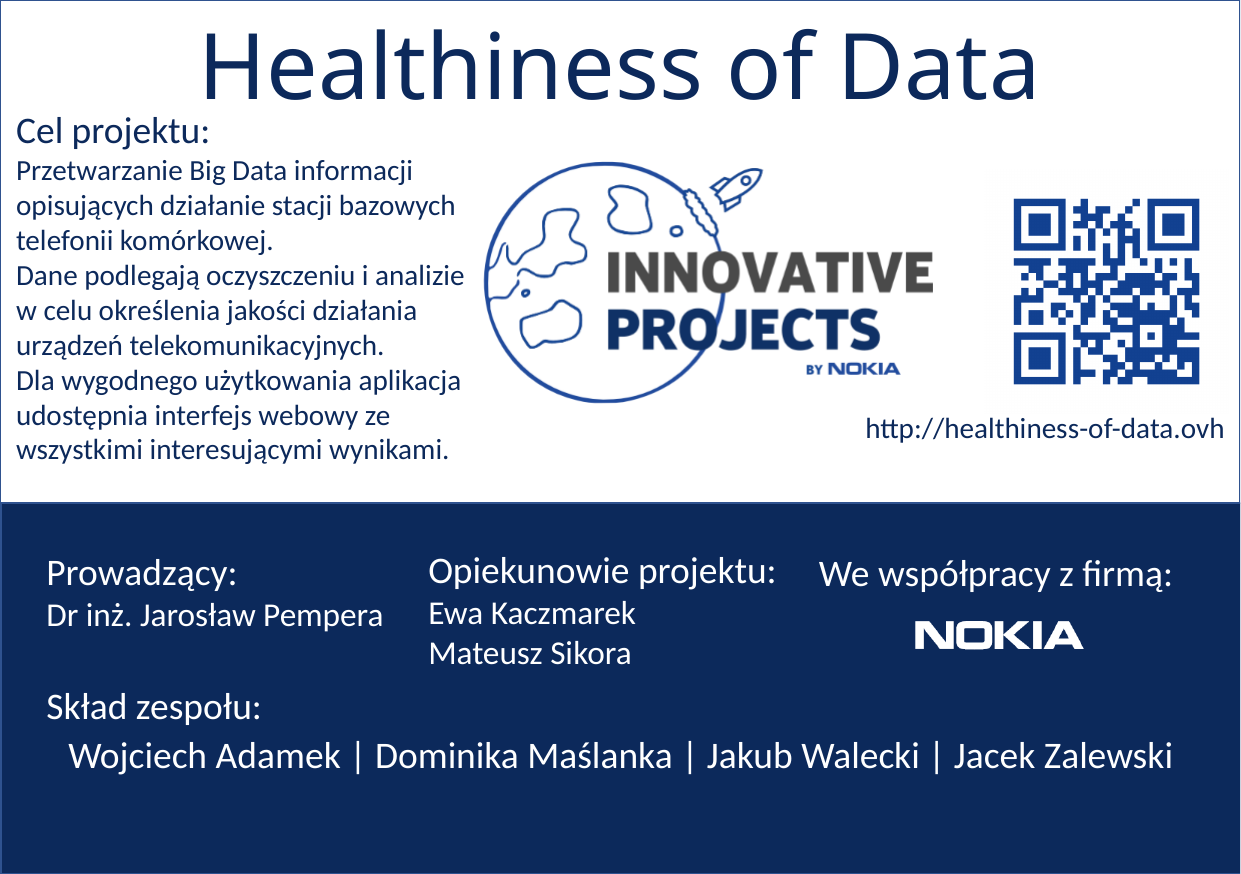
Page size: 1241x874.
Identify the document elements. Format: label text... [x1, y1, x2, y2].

text_box Opiekunowie projektu: Ewa Kaczmarek Mateusz Sikora [413, 538, 815, 733]
text_box Wojciech Adamek | Dominika Maślanka | Jakub Walecki | Jacek Zalewski [1, 733, 1241, 874]
text_box [0, 0, 175, 503]
text_box Skład zespołu: [31, 674, 289, 733]
picture [485, 153, 972, 414]
text_box We współpracy z firmą: [815, 541, 1190, 602]
picture [984, 169, 1229, 414]
text_box http://healthiness-of-data.ovh [850, 401, 1241, 487]
text_box Prowadzący: Dr inż. Jarosław Pempera [31, 544, 413, 642]
text_box Healthiness of Data [175, 0, 1065, 127]
text_box [485, 0, 1240, 401]
text_box Cel projektu: Przetwarzanie Big Data informacji opisujących działanie stacji bazowych telefonii komórkowej. Dane podlegają oczyszczeniu i analizie w celu określenia jakości działania urządzeń telekomunikacyjnych. Dla wygodnego użytkowania aplikacja udostępnia interfejs webowy ze wszystkimi interesującymi wynikami. [1, 98, 485, 544]
text_box [485, 414, 1241, 733]
picture [900, 601, 1093, 668]
text_box [1, 544, 413, 733]
